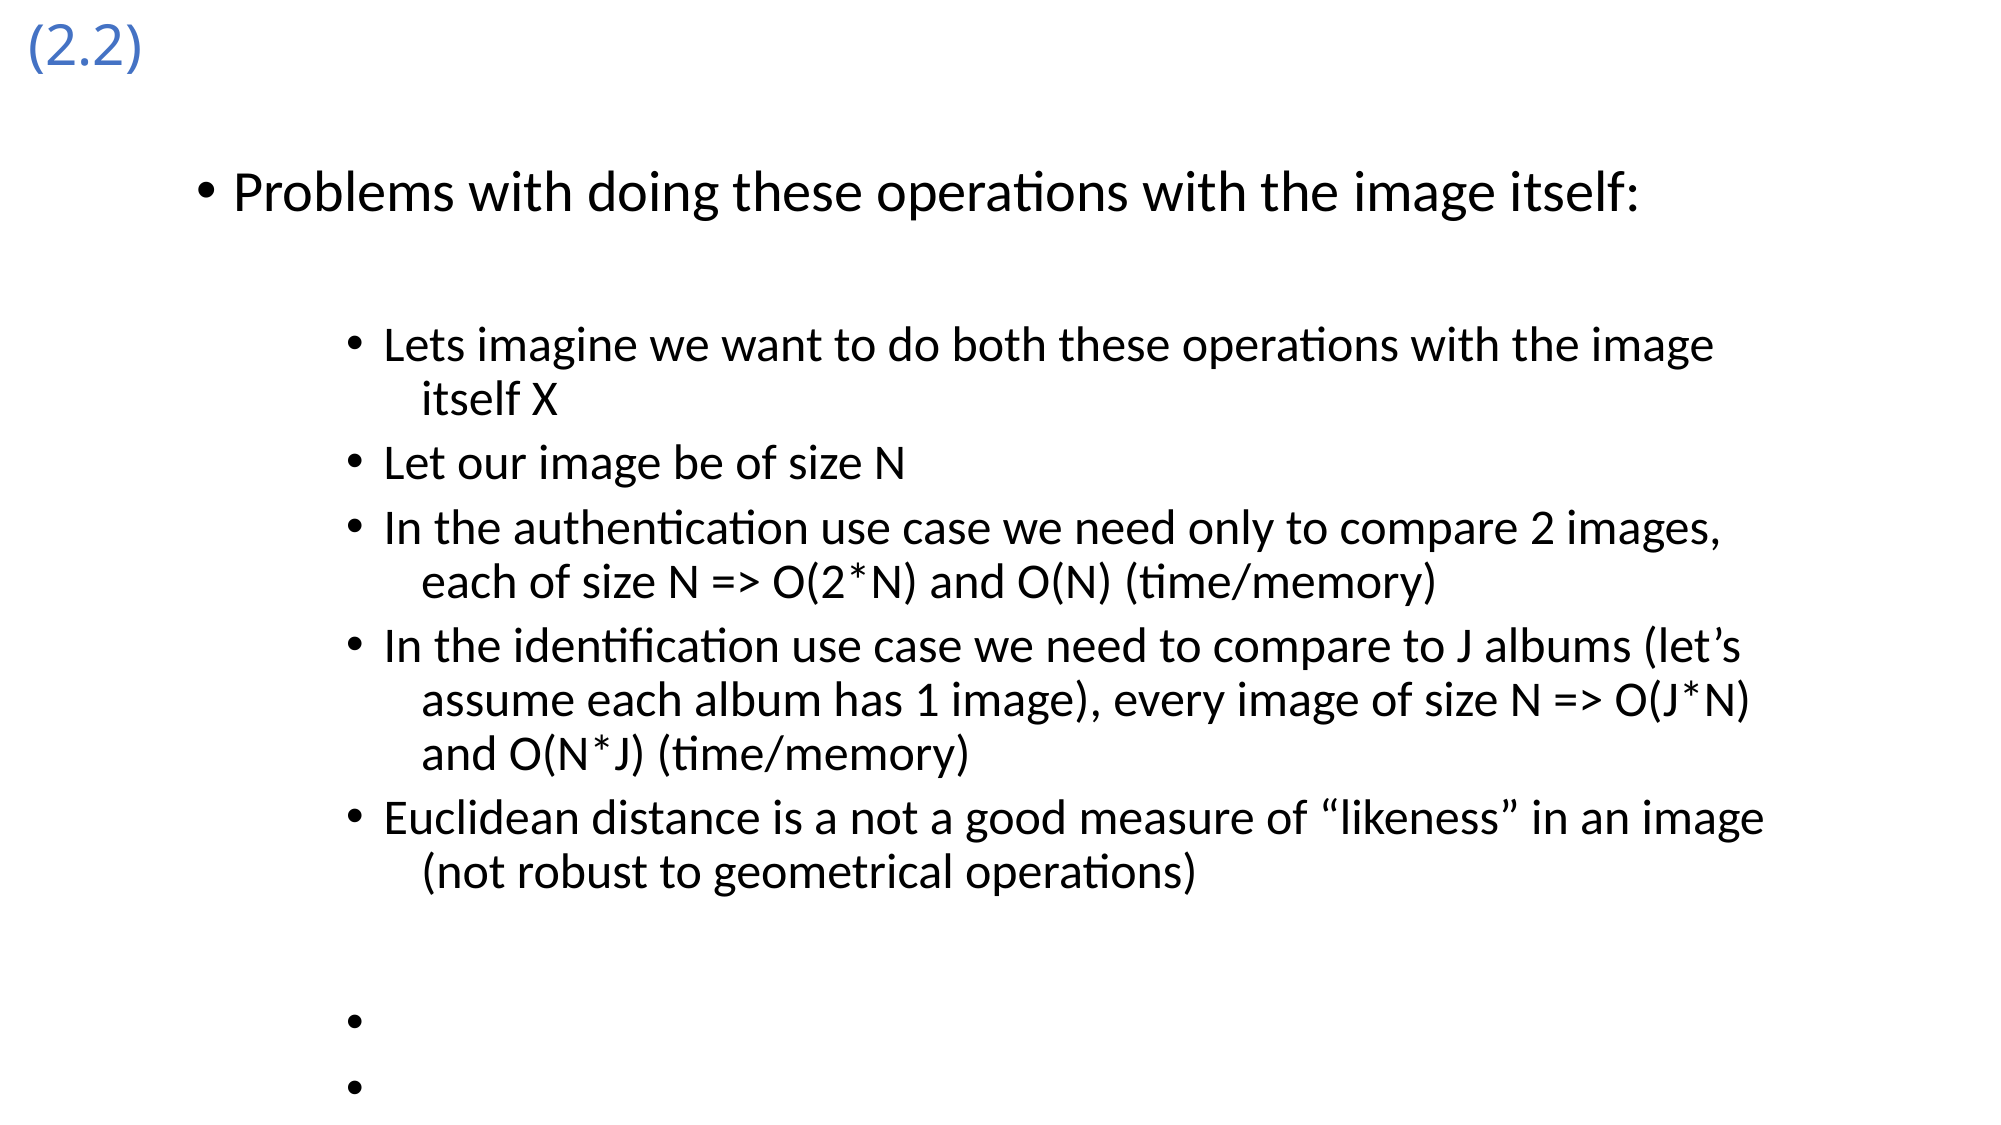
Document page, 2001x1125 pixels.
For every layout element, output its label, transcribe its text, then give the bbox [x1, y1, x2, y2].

text_box Problems with doing these operations with the image itself: Lets imagine we want to do both these operations with the image itself X Let our image be of size N In the authentication use case we need only to compare 2 images, each of size N => O(2*N) and O(N) (time/memory) In the identification use case we need to compare to J albums (let’s assume each album has 1 image), every image of size N => O(J*N) and O(N*J) (time/memory) Euclidean distance is a not a good measure of “likeness” in an image (not robust to geometrical operations) [181, 153, 1819, 972]
title (2.2) [13, 9, 160, 92]
